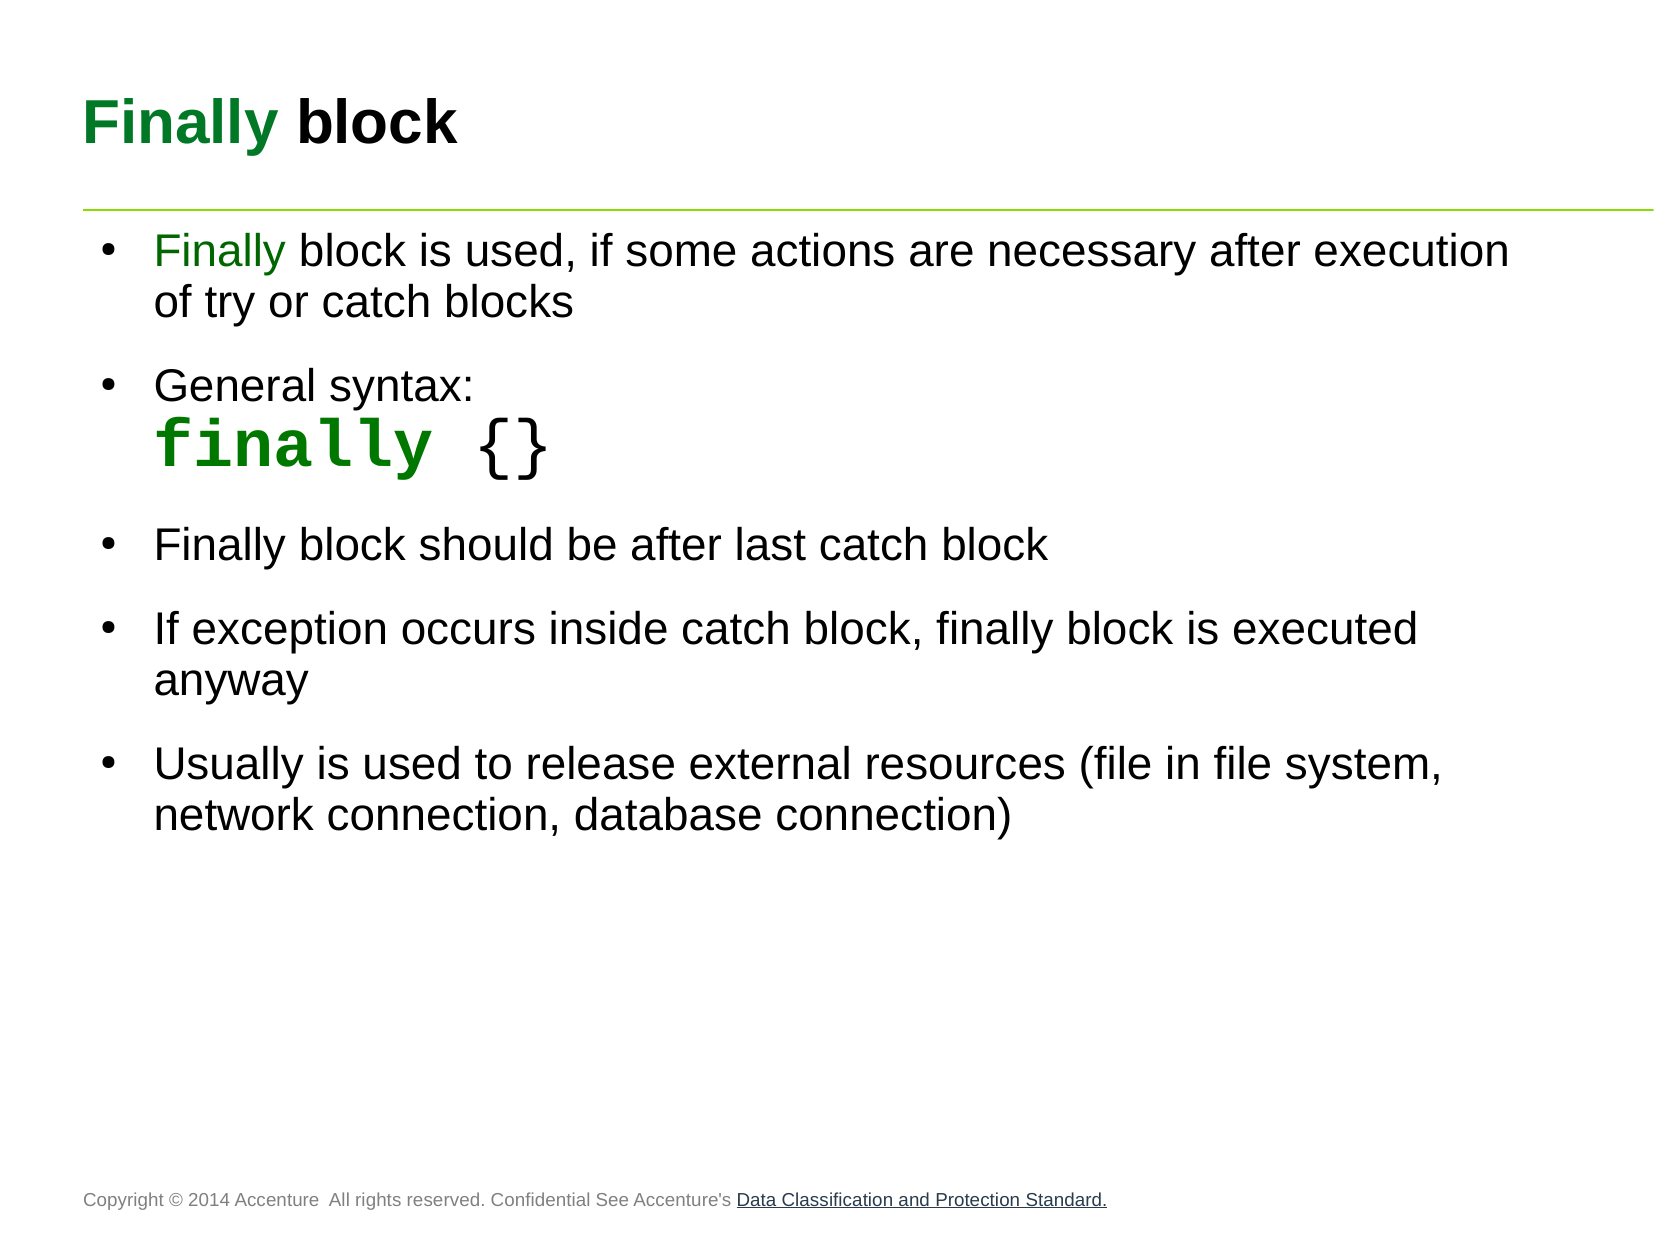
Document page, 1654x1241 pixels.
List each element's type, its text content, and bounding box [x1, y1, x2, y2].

title Finally block [82, 49, 1571, 196]
list Finally block is used, if some actions are necessary after execution of try or catch blocks General syntax: finally {} Finally block should be after last catch block If exception occurs inside catch block, finally block is executed anyway Usually is used to release external resources (file in file system, network connection, database connection) [82, 225, 1538, 1186]
